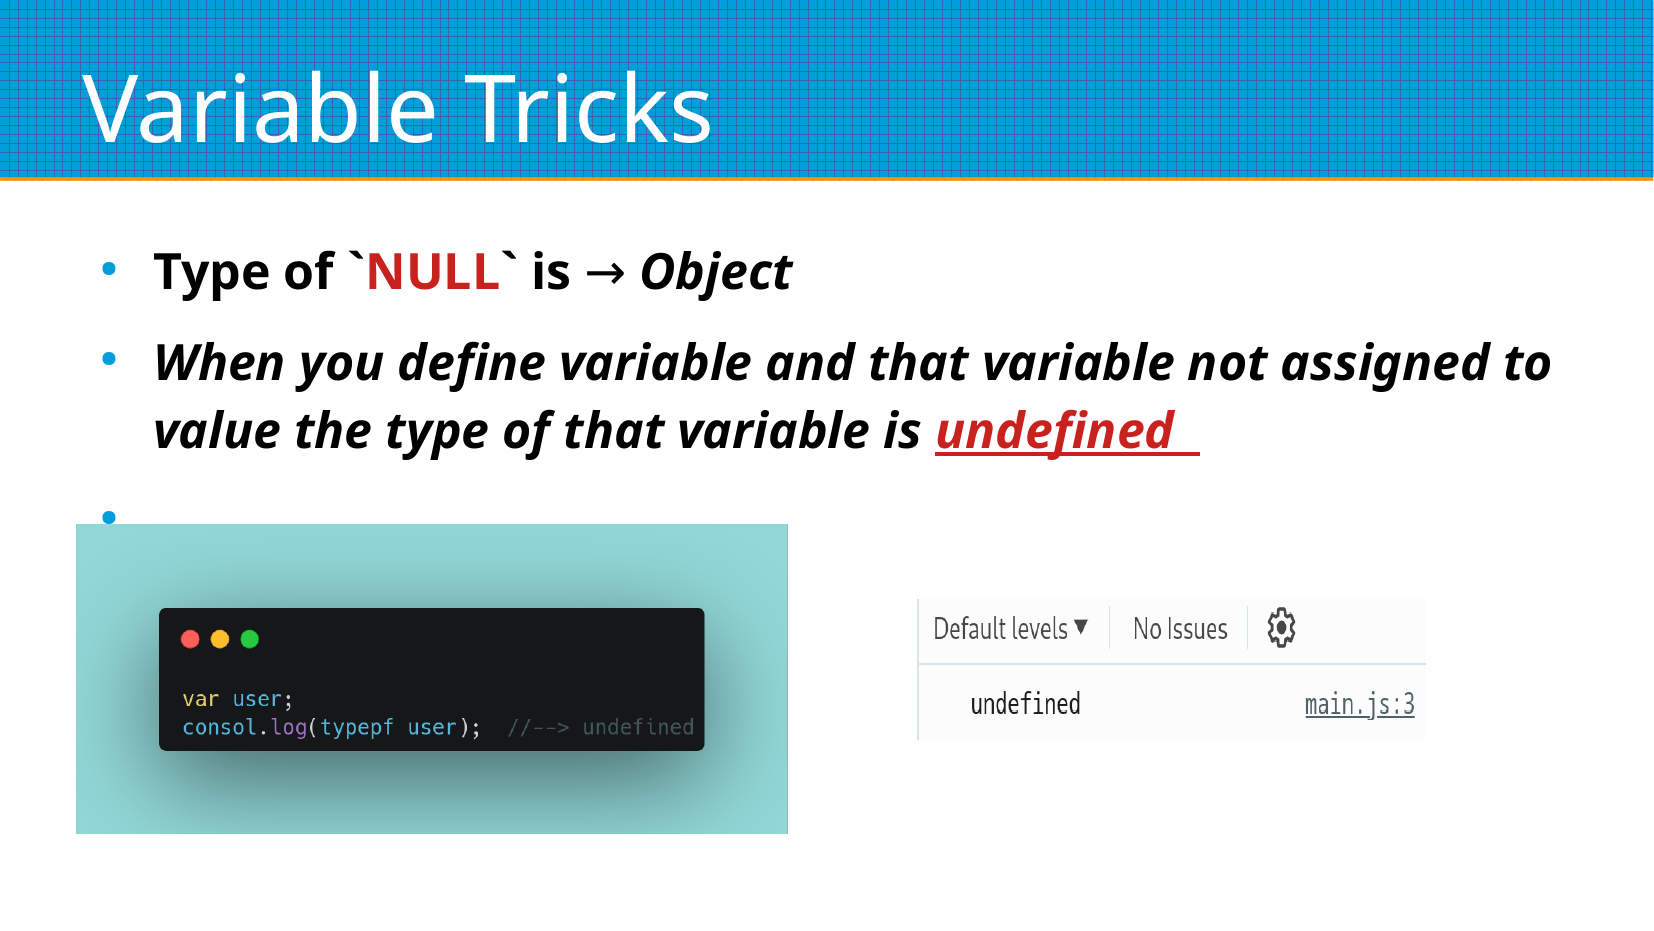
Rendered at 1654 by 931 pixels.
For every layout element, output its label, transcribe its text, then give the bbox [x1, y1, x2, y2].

title Variable Tricks [82, 14, 1571, 171]
list Type of `NULL` is → Object When you define variable and that variable not assigned to value the type of that variable is undefined [82, 236, 1563, 811]
picture [75, 524, 788, 834]
picture [862, 599, 1426, 740]
